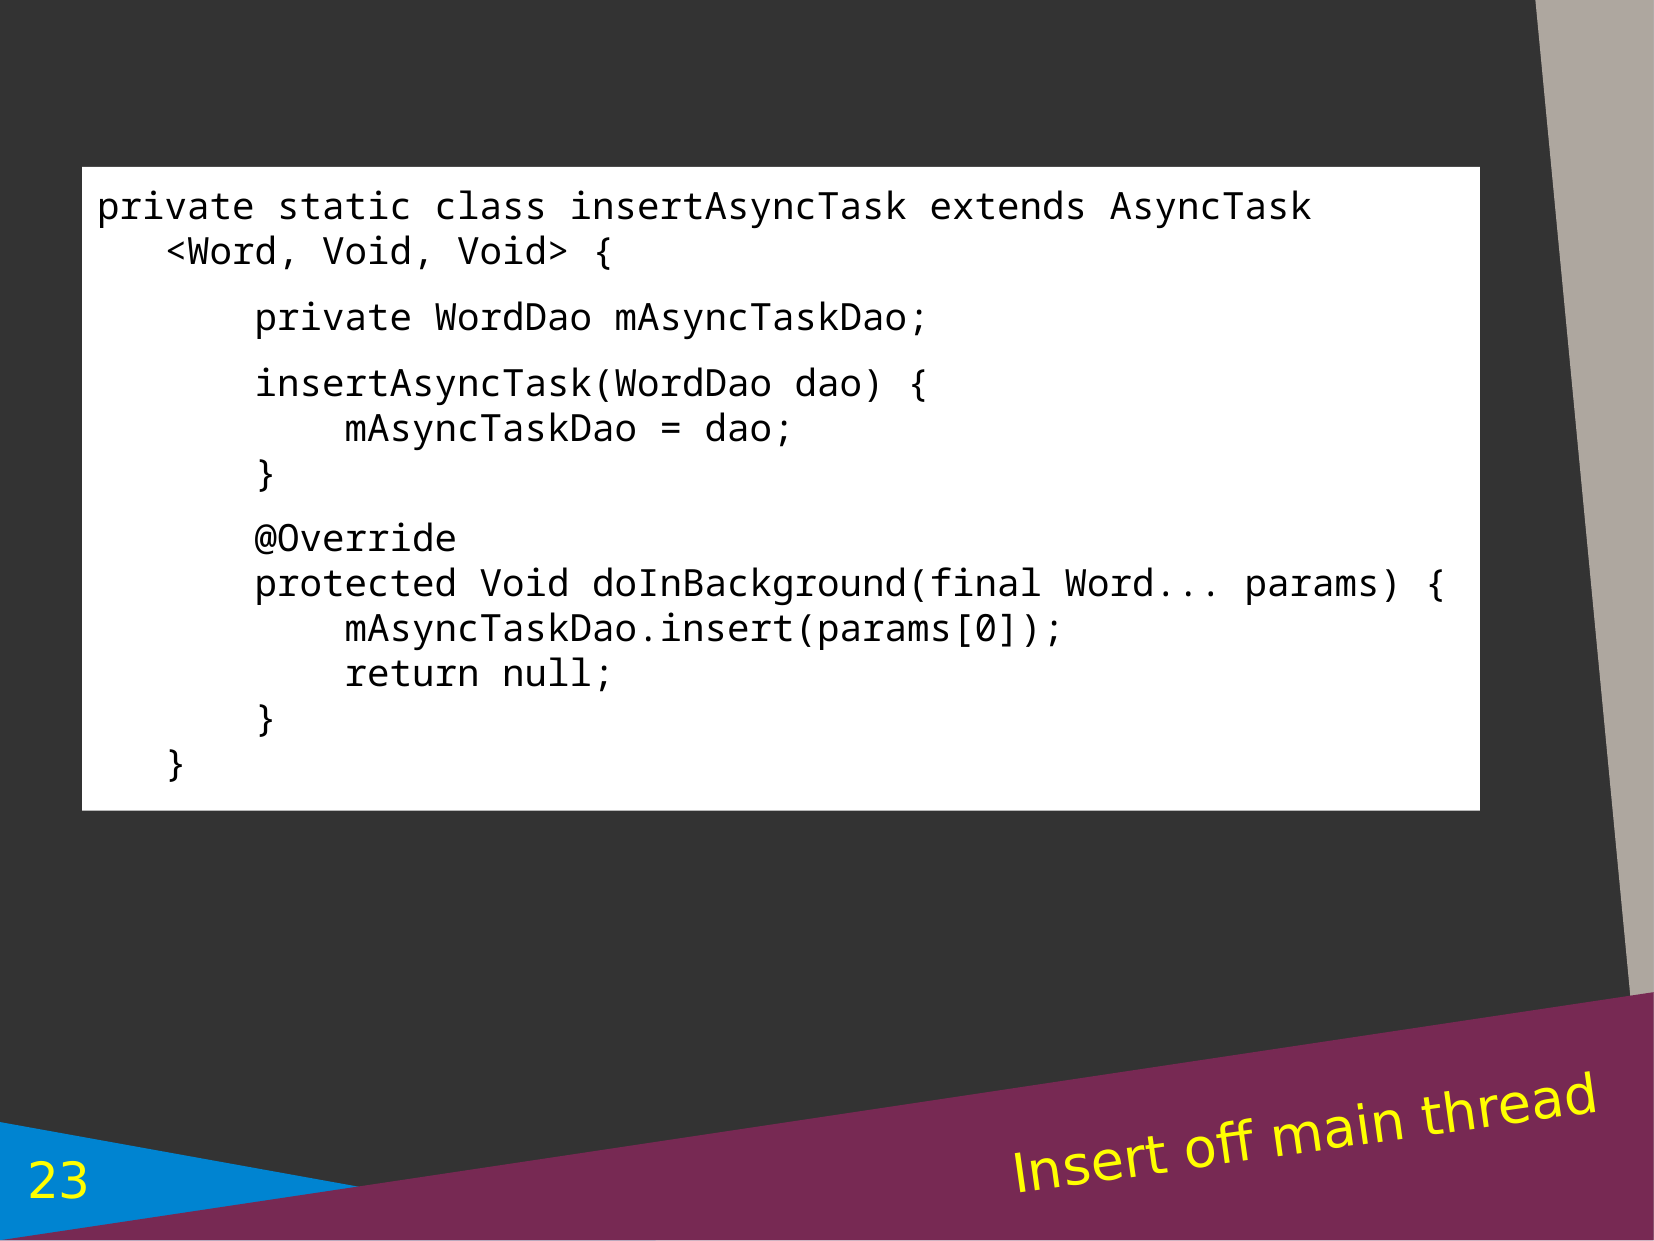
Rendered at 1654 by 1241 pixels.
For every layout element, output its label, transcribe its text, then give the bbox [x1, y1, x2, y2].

title Insert off main thread [956, 995, 1654, 1241]
list private static class insertAsyncTask extends AsyncTask <Word, Void, Void> { private WordDao mAsyncTaskDao; insertAsyncTask(WordDao dao) { mAsyncTaskDao = dao; } @Override protected Void doInBackground(final Word... params) { mAsyncTaskDao.insert(params[0]); return null; } } [82, 166, 1480, 811]
